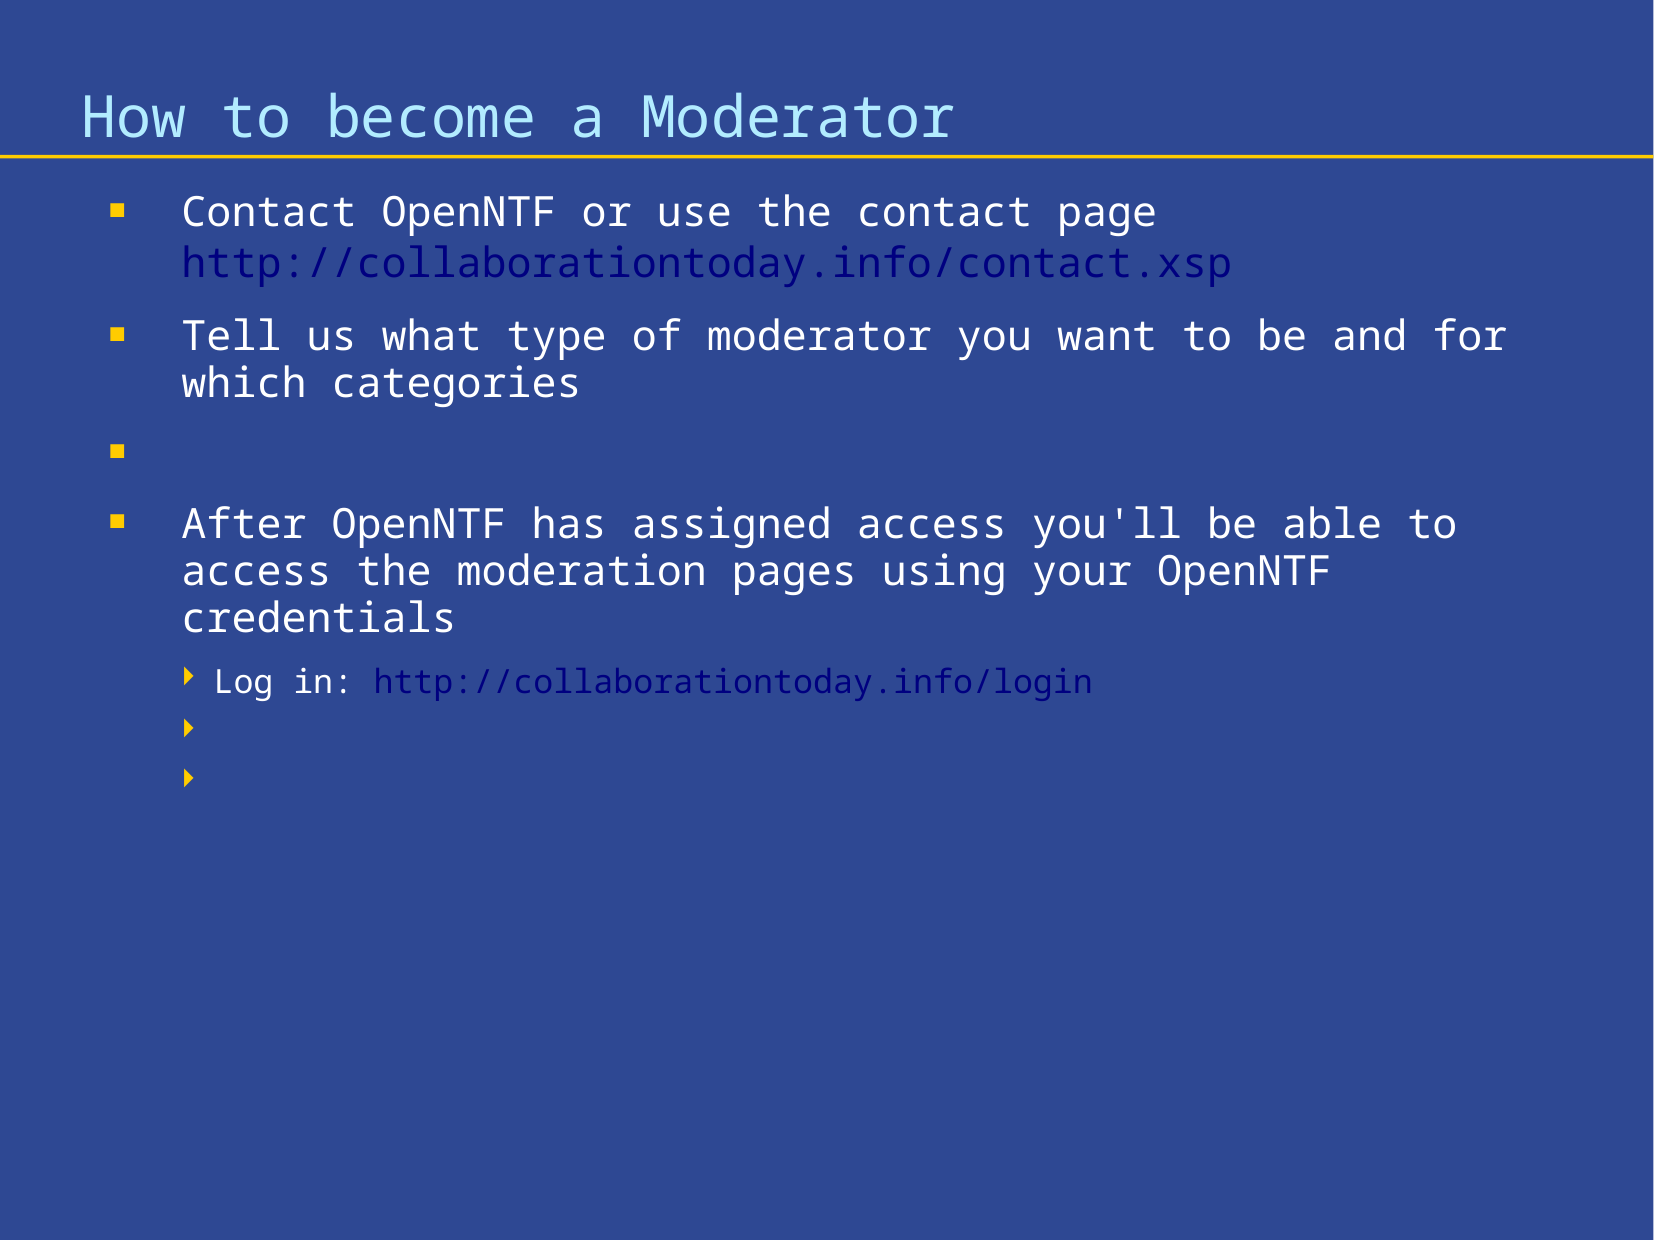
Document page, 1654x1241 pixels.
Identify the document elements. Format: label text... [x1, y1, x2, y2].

list Contact OpenNTF or use the contact page http://collaborationtoday.info/contact.xsp Tell us what type of moderator you want to be and for which categories After OpenNTF has assigned access you'll be able to access the moderation pages using your OpenNTF credentials Log in: http://collaborationtoday.info/login [110, 189, 1570, 895]
title How to become a Moderator [81, 60, 1573, 151]
